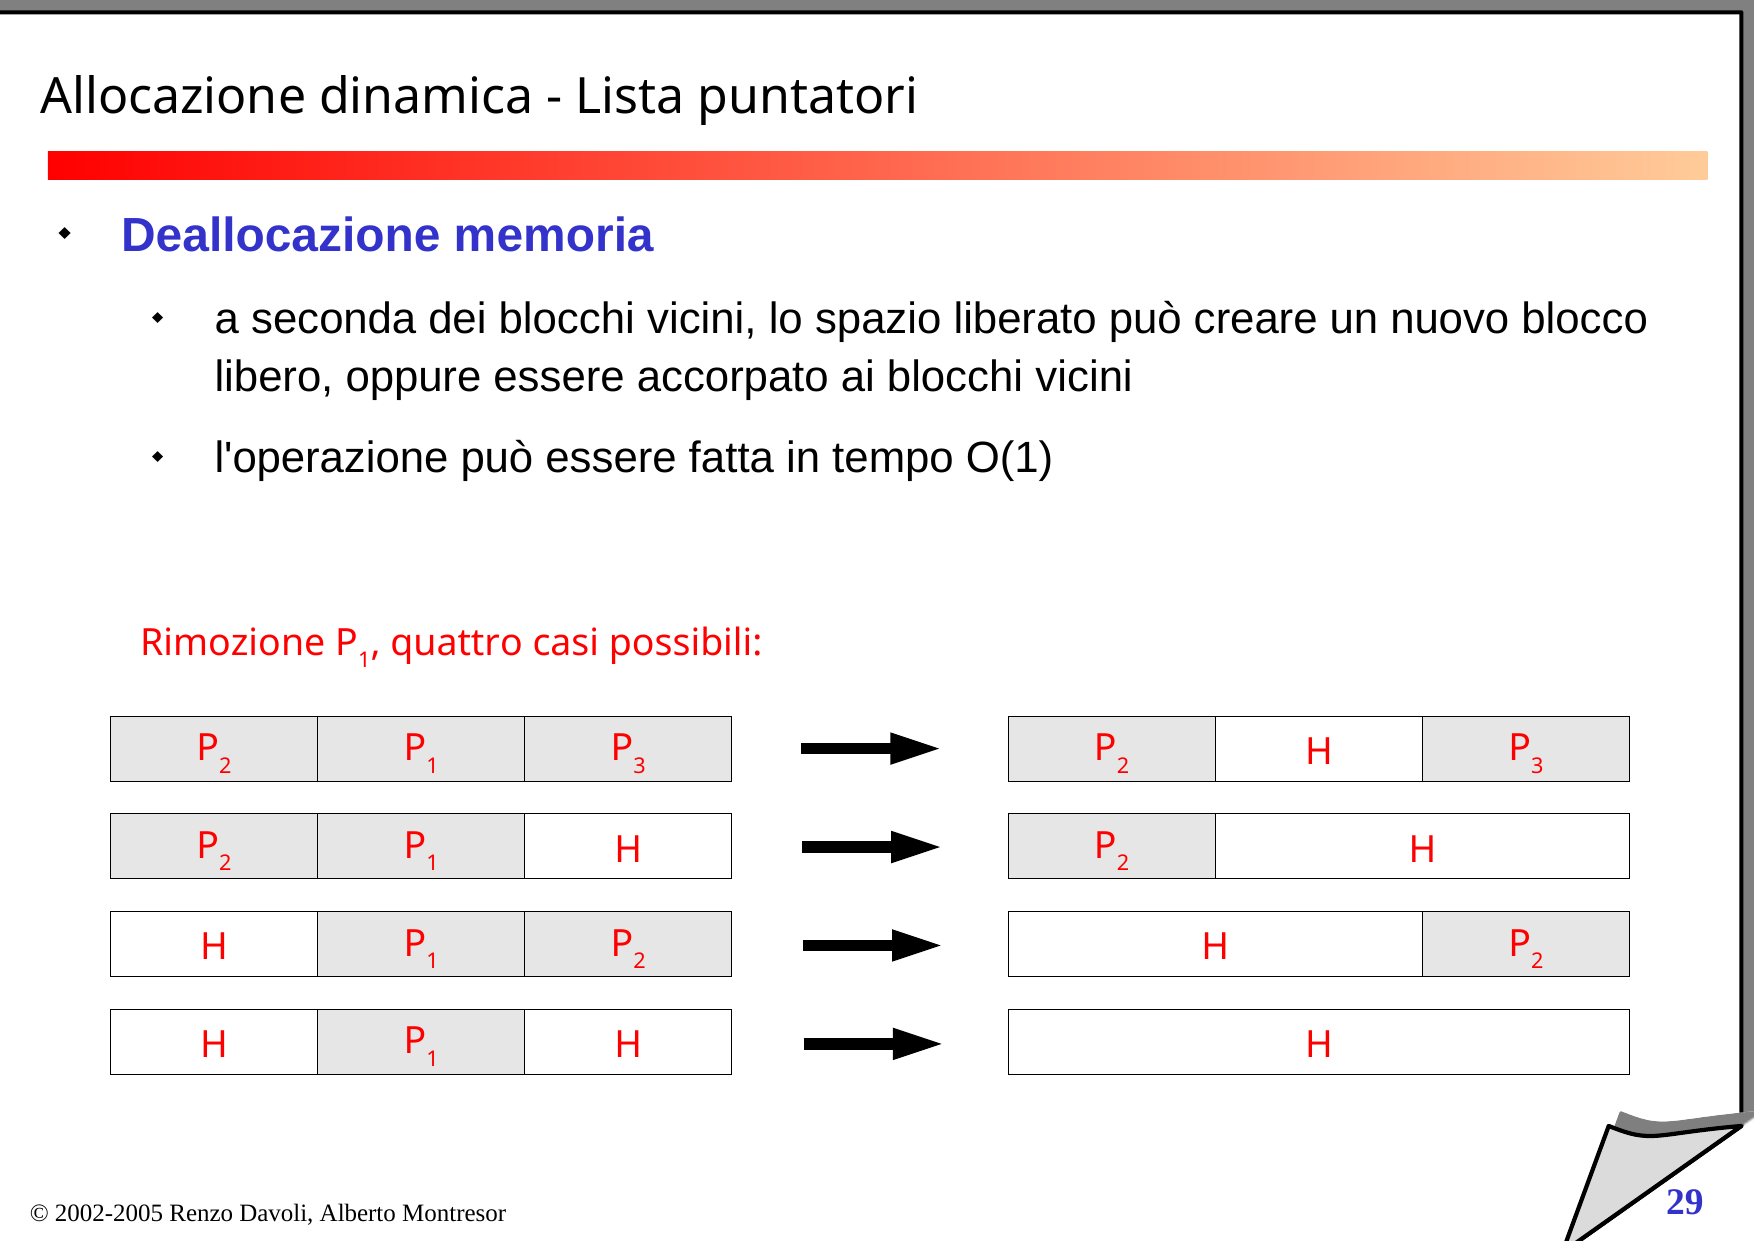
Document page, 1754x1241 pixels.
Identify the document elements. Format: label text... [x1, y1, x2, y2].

text_box P2 [1008, 716, 1215, 782]
text_box H [110, 1009, 317, 1075]
text_box P1 [317, 716, 524, 782]
text_box H [1008, 1009, 1630, 1075]
title Allocazione dinamica - Lista puntatori [40, 49, 1714, 144]
text_box P1 [317, 813, 524, 879]
text_box Rimozione P1, quattro casi possibili: [140, 612, 853, 679]
text_box P3 [1422, 716, 1630, 782]
text_box P2 [110, 813, 317, 879]
text_box P2 [1008, 813, 1215, 879]
text_box H [110, 911, 317, 977]
text_box H [1215, 716, 1422, 782]
text_box P2 [110, 716, 317, 782]
text_box P1 [317, 1009, 524, 1075]
text_box P3 [524, 716, 732, 782]
text_box P2 [1422, 911, 1630, 977]
text_box H [1008, 911, 1422, 977]
text_box H [524, 1009, 732, 1075]
text_box H [1215, 813, 1630, 879]
text_box P1 [317, 911, 524, 977]
text_box P2 [524, 911, 732, 977]
text_box H [524, 813, 732, 879]
list Deallocazione memoria a seconda dei blocchi vicini, lo spazio liberato può creare un nuovo blocco libero, oppure essere accorpato ai blocchi vicini l'operazione può essere fatta in tempo O(1) [58, 206, 1696, 586]
